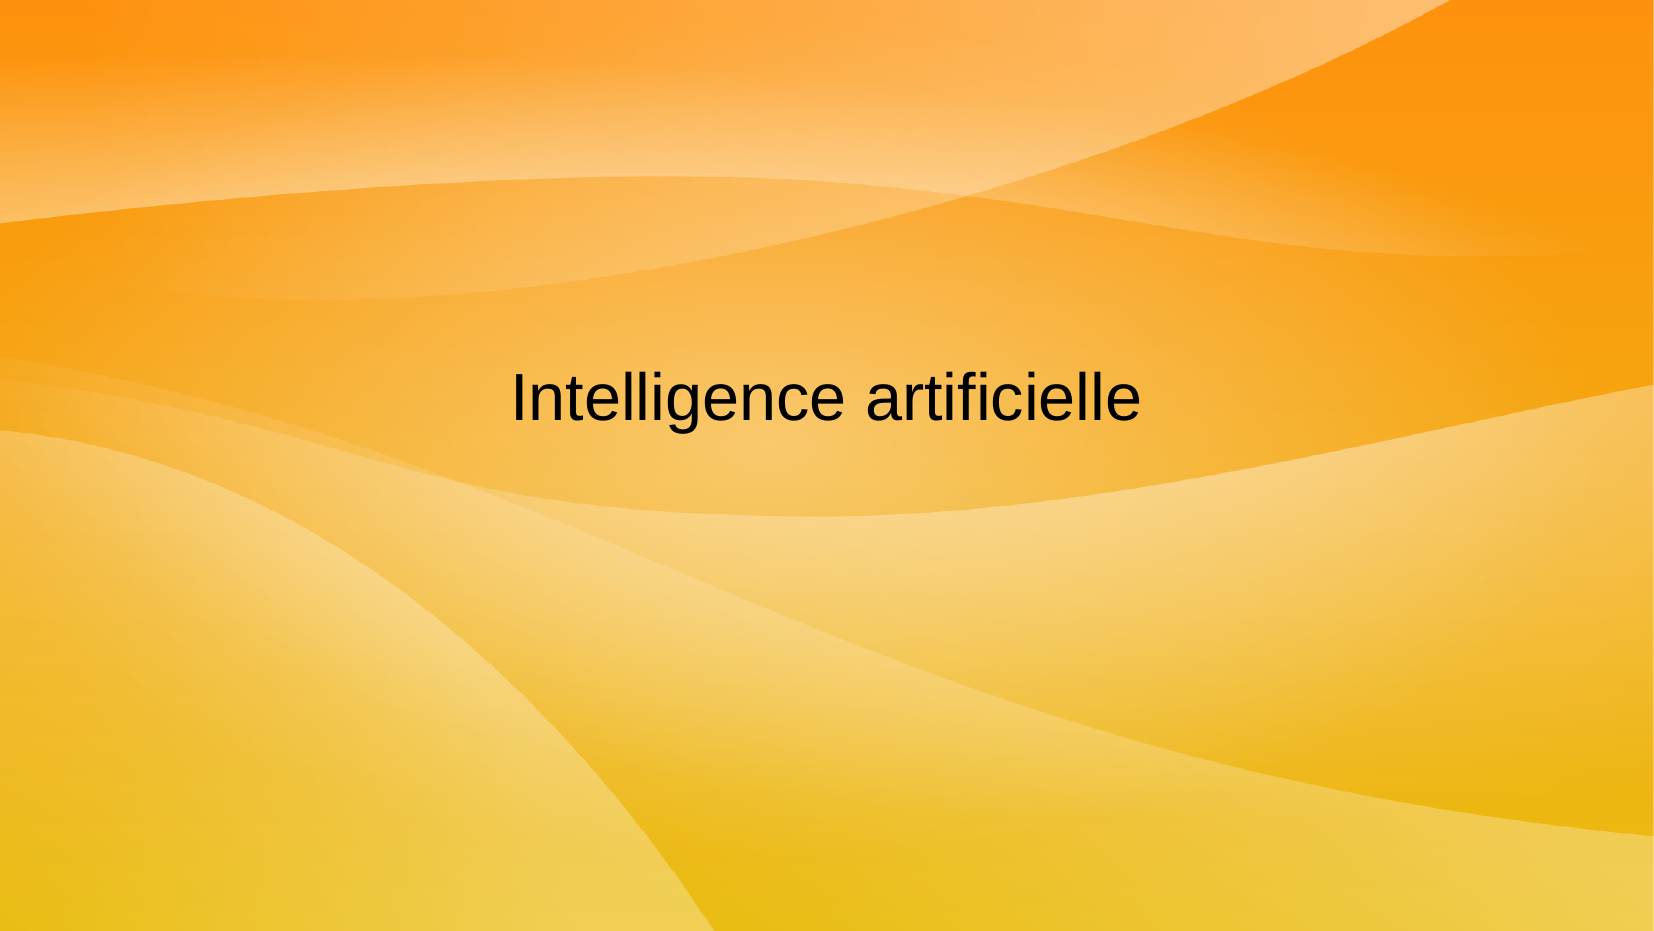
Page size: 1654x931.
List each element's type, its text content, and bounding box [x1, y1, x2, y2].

subtitle Intelligence artificielle [82, 37, 1571, 757]
picture [0, 0, 1654, 931]
